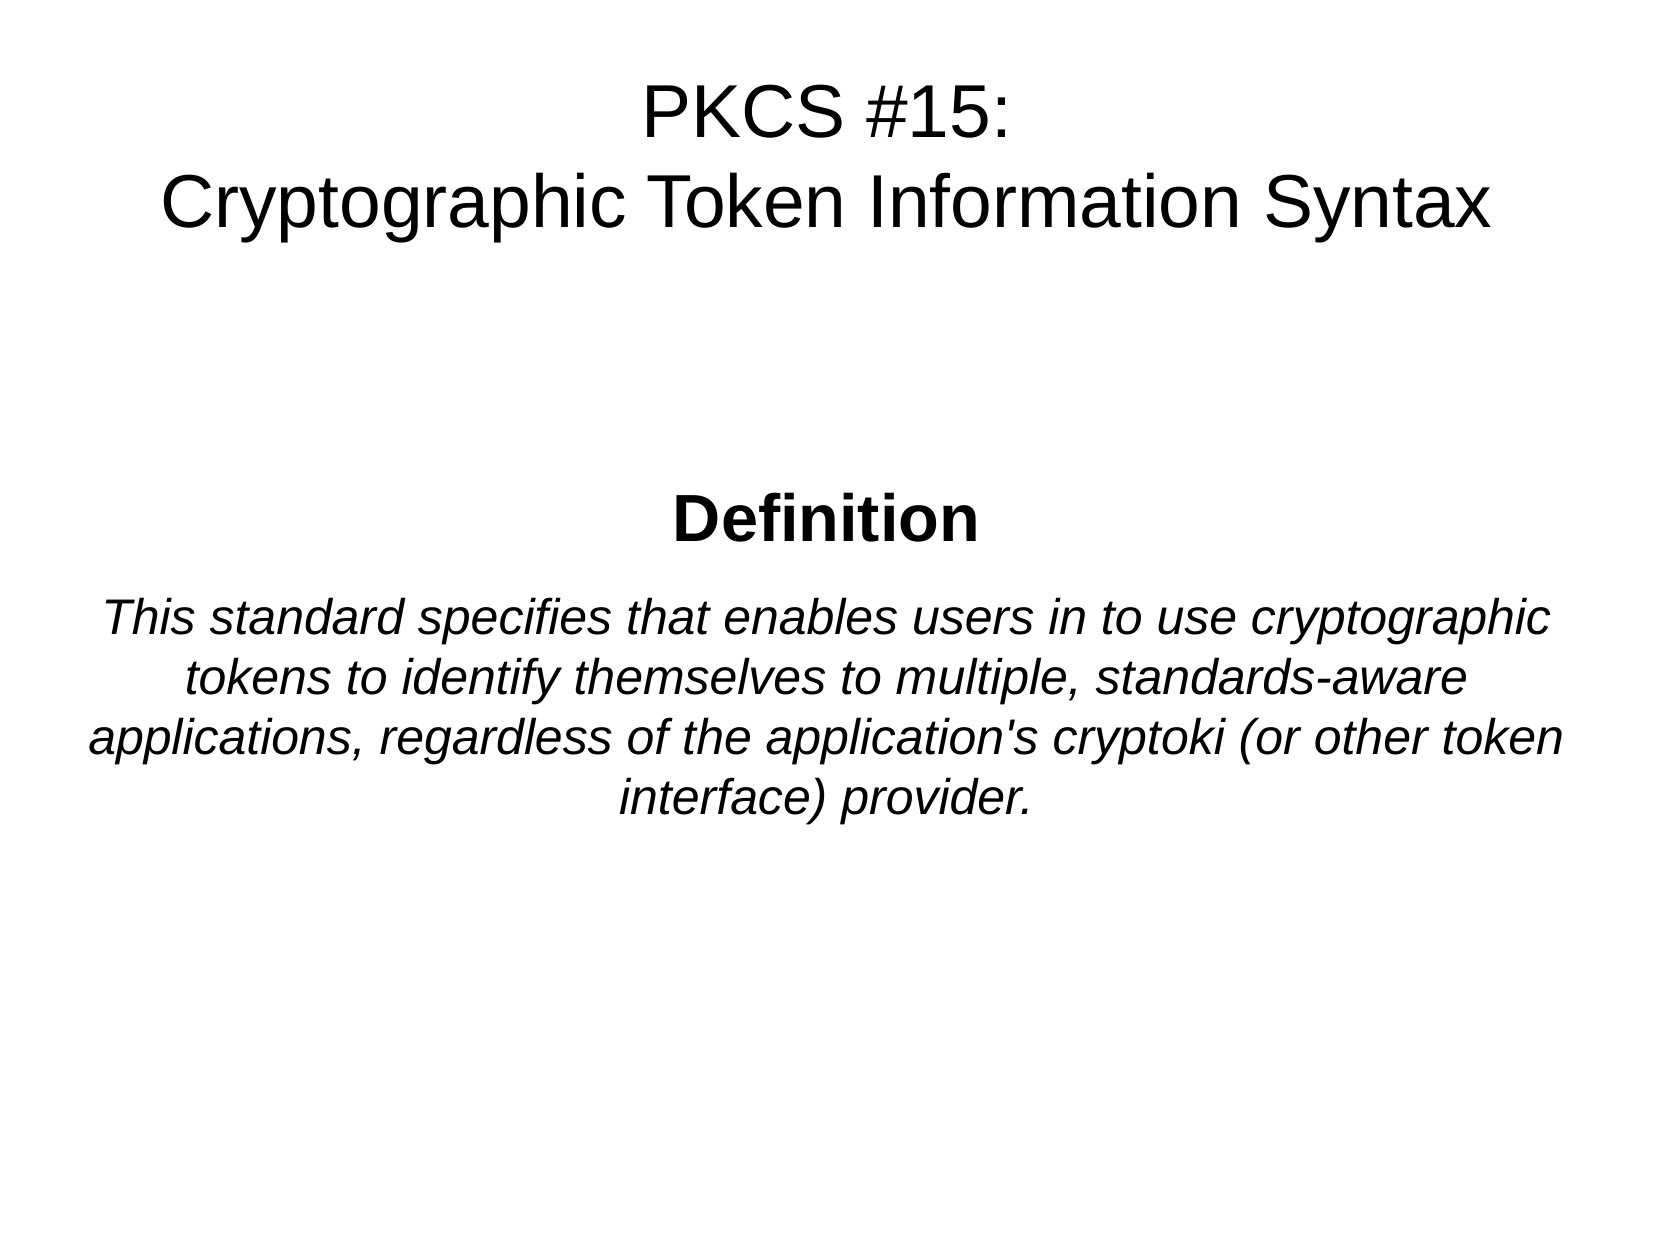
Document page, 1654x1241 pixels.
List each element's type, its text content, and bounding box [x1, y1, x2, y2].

text_box Definition This standard specifies that enables users in to use cryptographic tokens to identify themselves to multiple, standards-aware applications, regardless of the application's cryptoki (or other token interface) provider. [82, 290, 1571, 1010]
title PKCS #15: Cryptographic Token Information Syntax [82, 49, 1571, 257]
